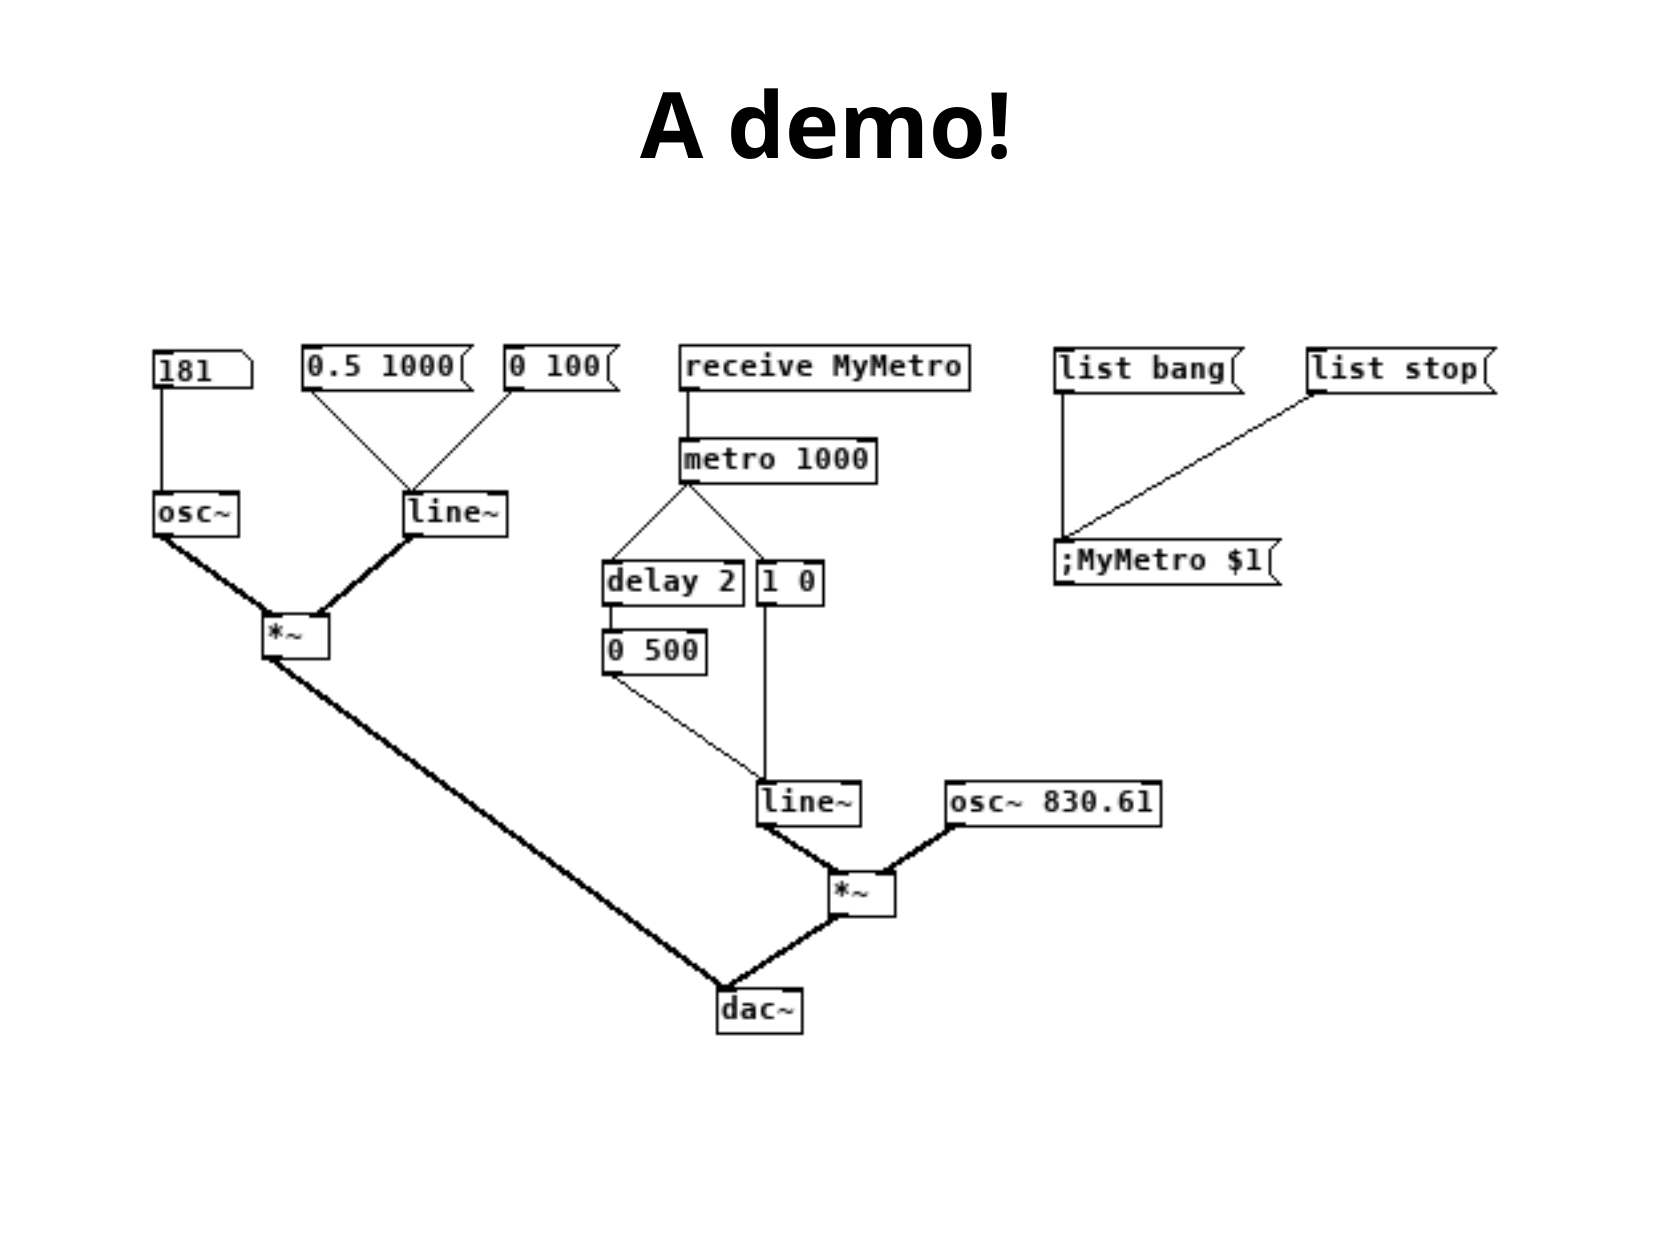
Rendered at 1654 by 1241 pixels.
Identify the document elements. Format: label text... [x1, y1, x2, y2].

picture [124, 321, 1530, 1066]
title A demo! [82, 19, 1571, 227]
